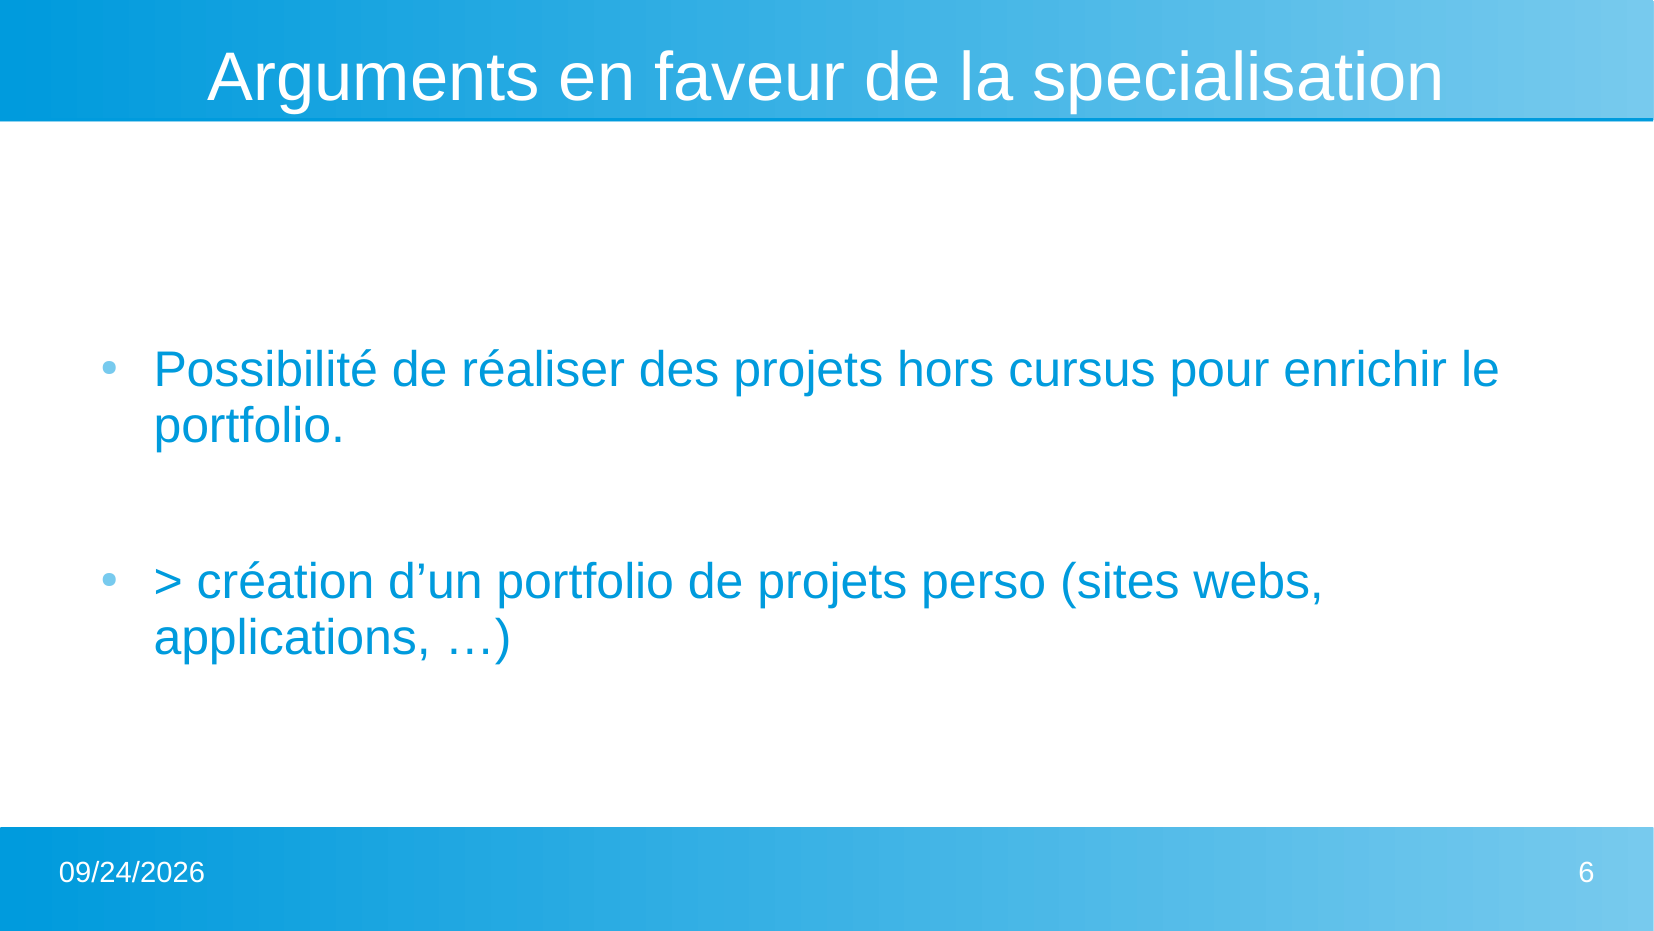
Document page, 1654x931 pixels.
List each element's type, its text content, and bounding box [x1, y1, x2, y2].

title Arguments en faveur de la specialisation precoce [82, 12, 1571, 218]
list Possibilité de réaliser des projets hors cursus pour enrichir le portfolio. > création d’un portfolio de projets perso (sites webs, applications, …) [82, 341, 1571, 882]
